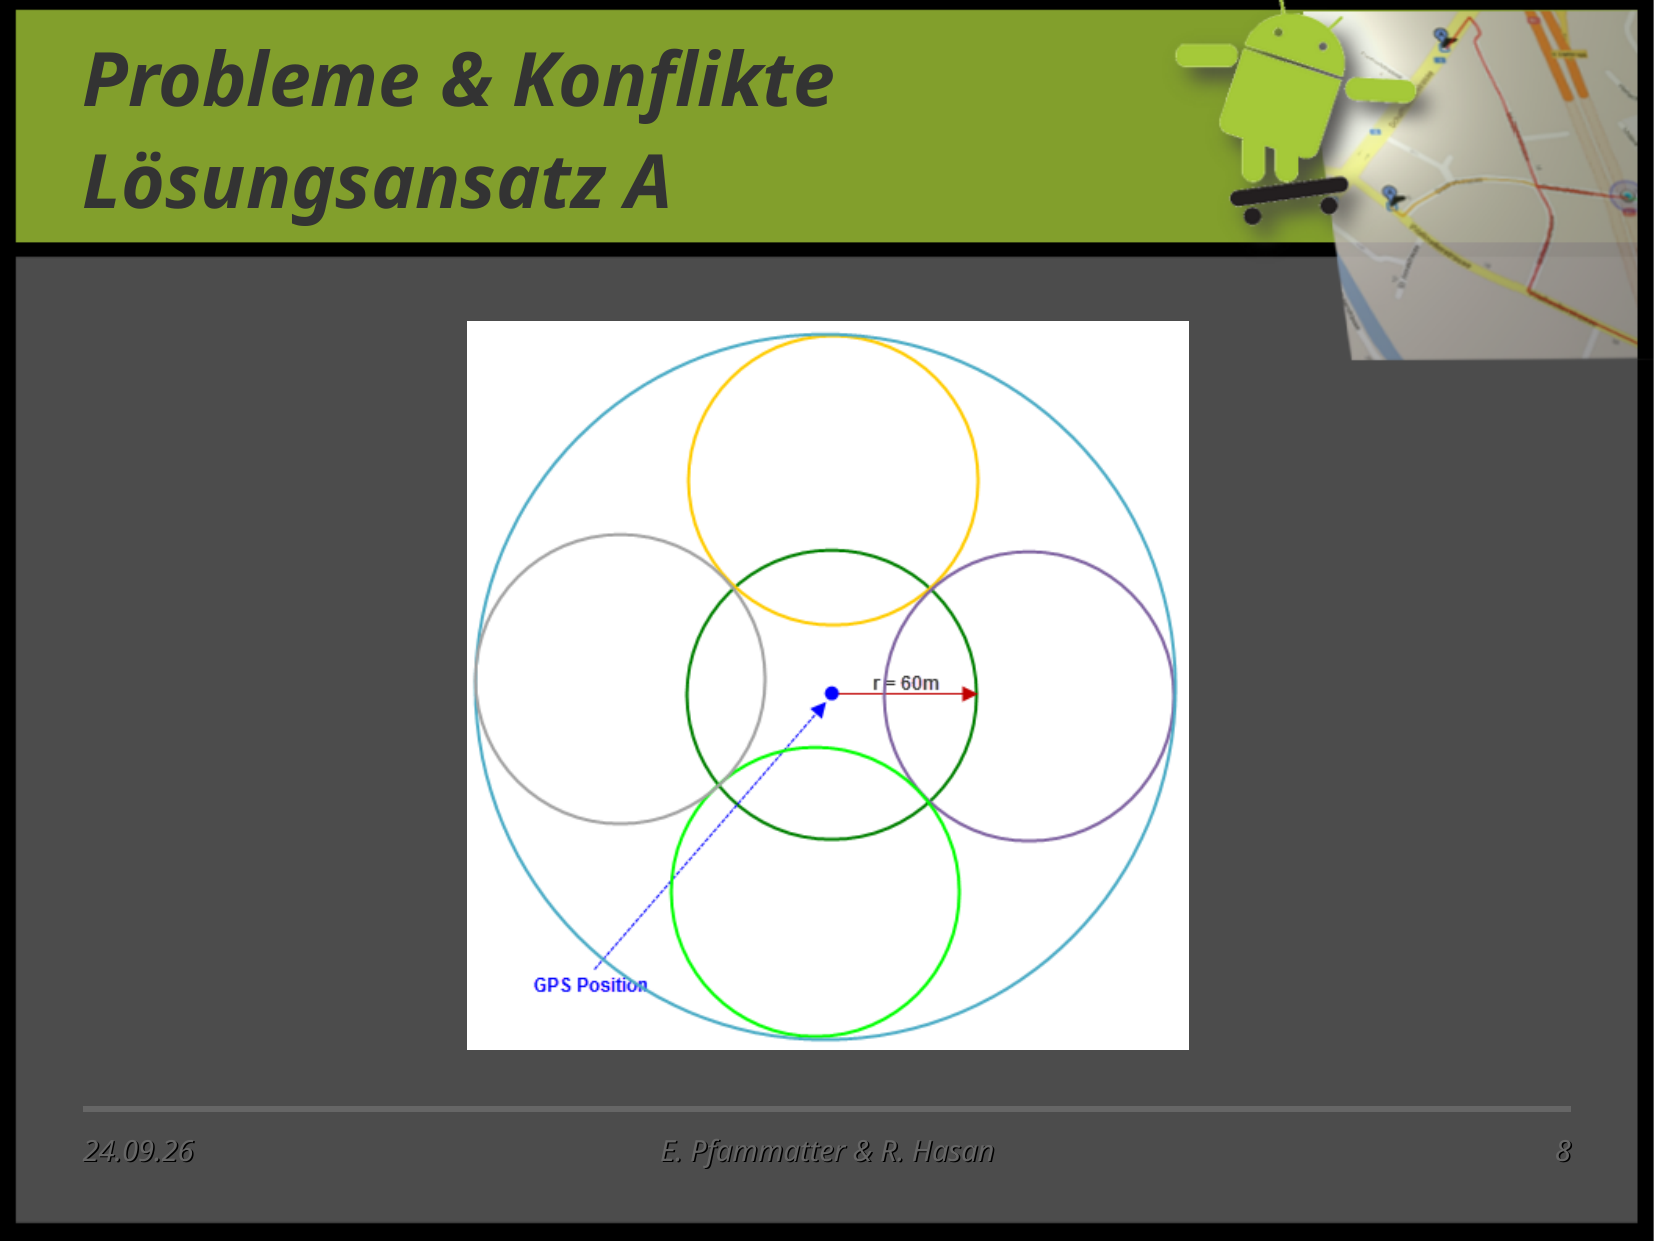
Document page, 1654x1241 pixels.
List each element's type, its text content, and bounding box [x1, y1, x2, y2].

title Probleme & Konflikte Lösungsansatz A [82, 24, 1571, 232]
picture [0, 0, 1654, 1241]
text_box [29, 295, 1565, 366]
